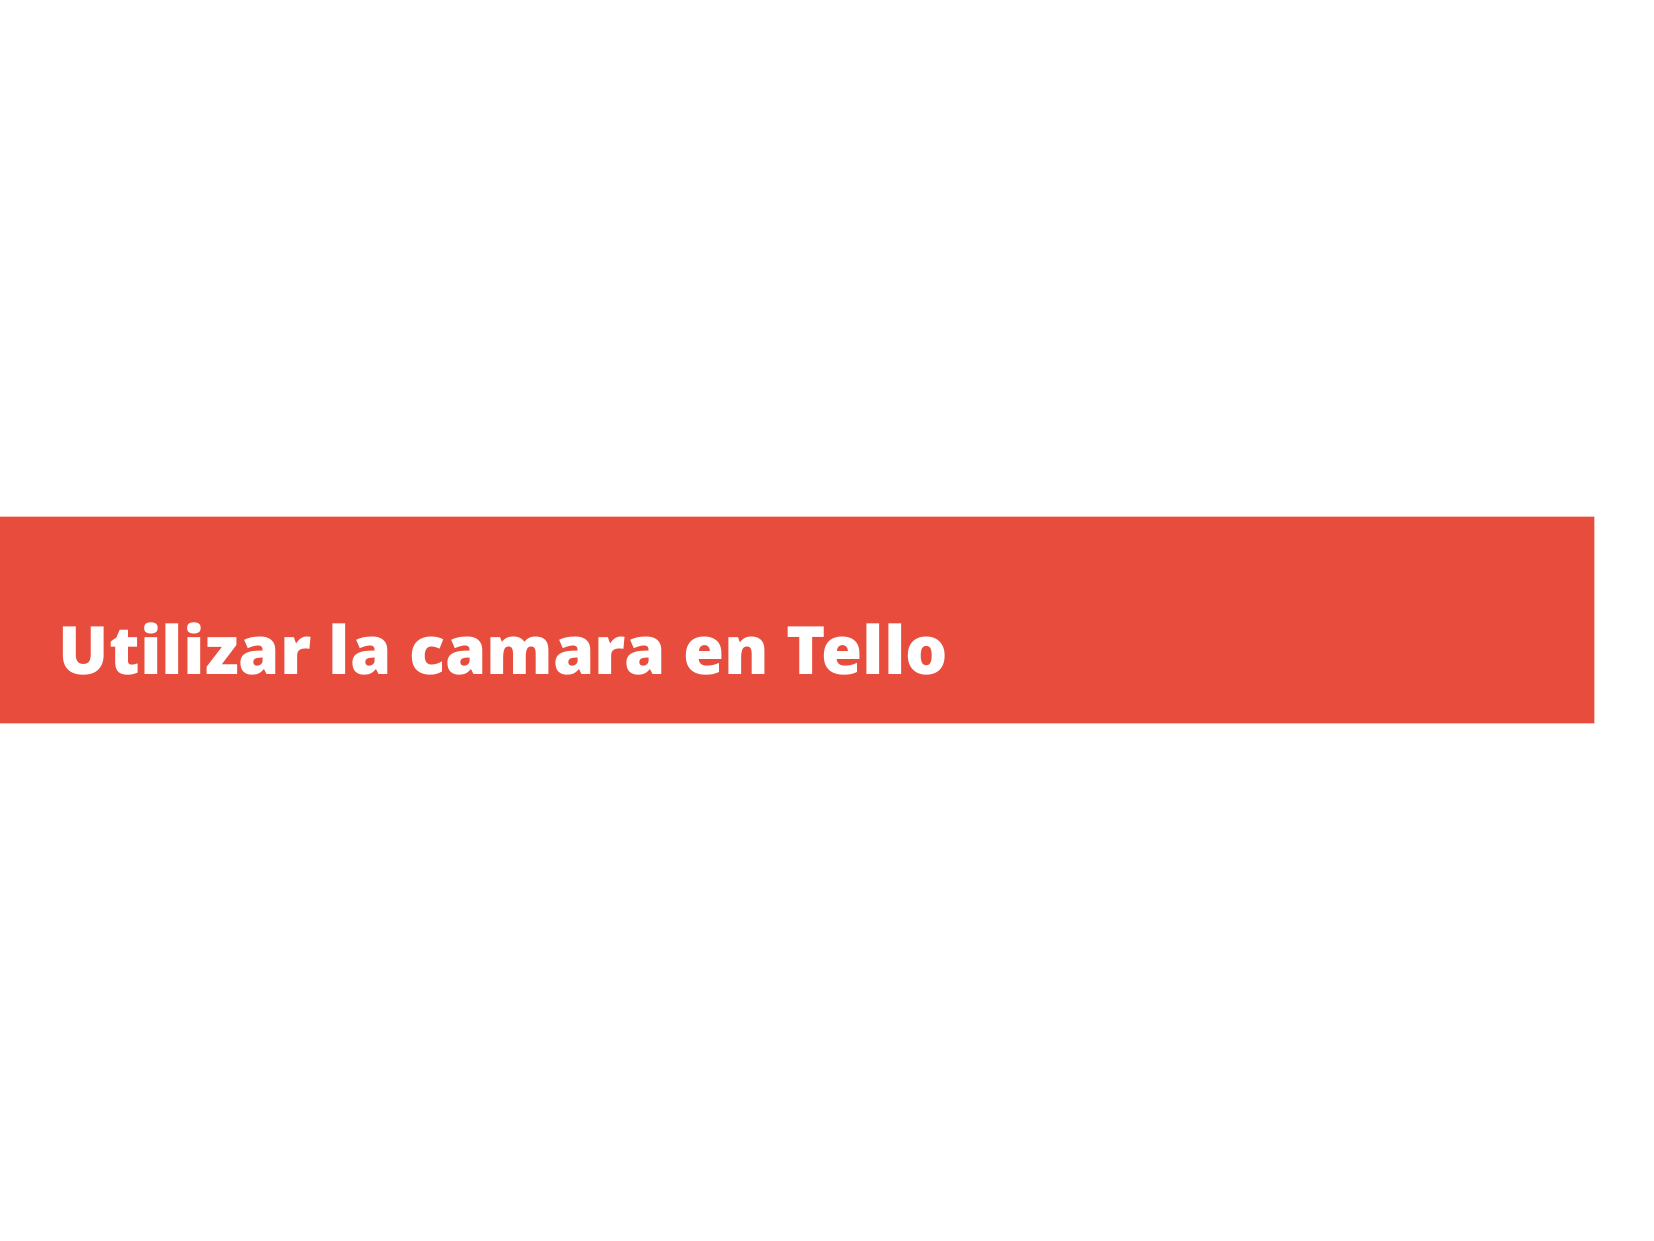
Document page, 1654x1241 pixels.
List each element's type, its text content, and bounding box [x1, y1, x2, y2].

title Utilizar la camara en Tello [59, 546, 1595, 694]
